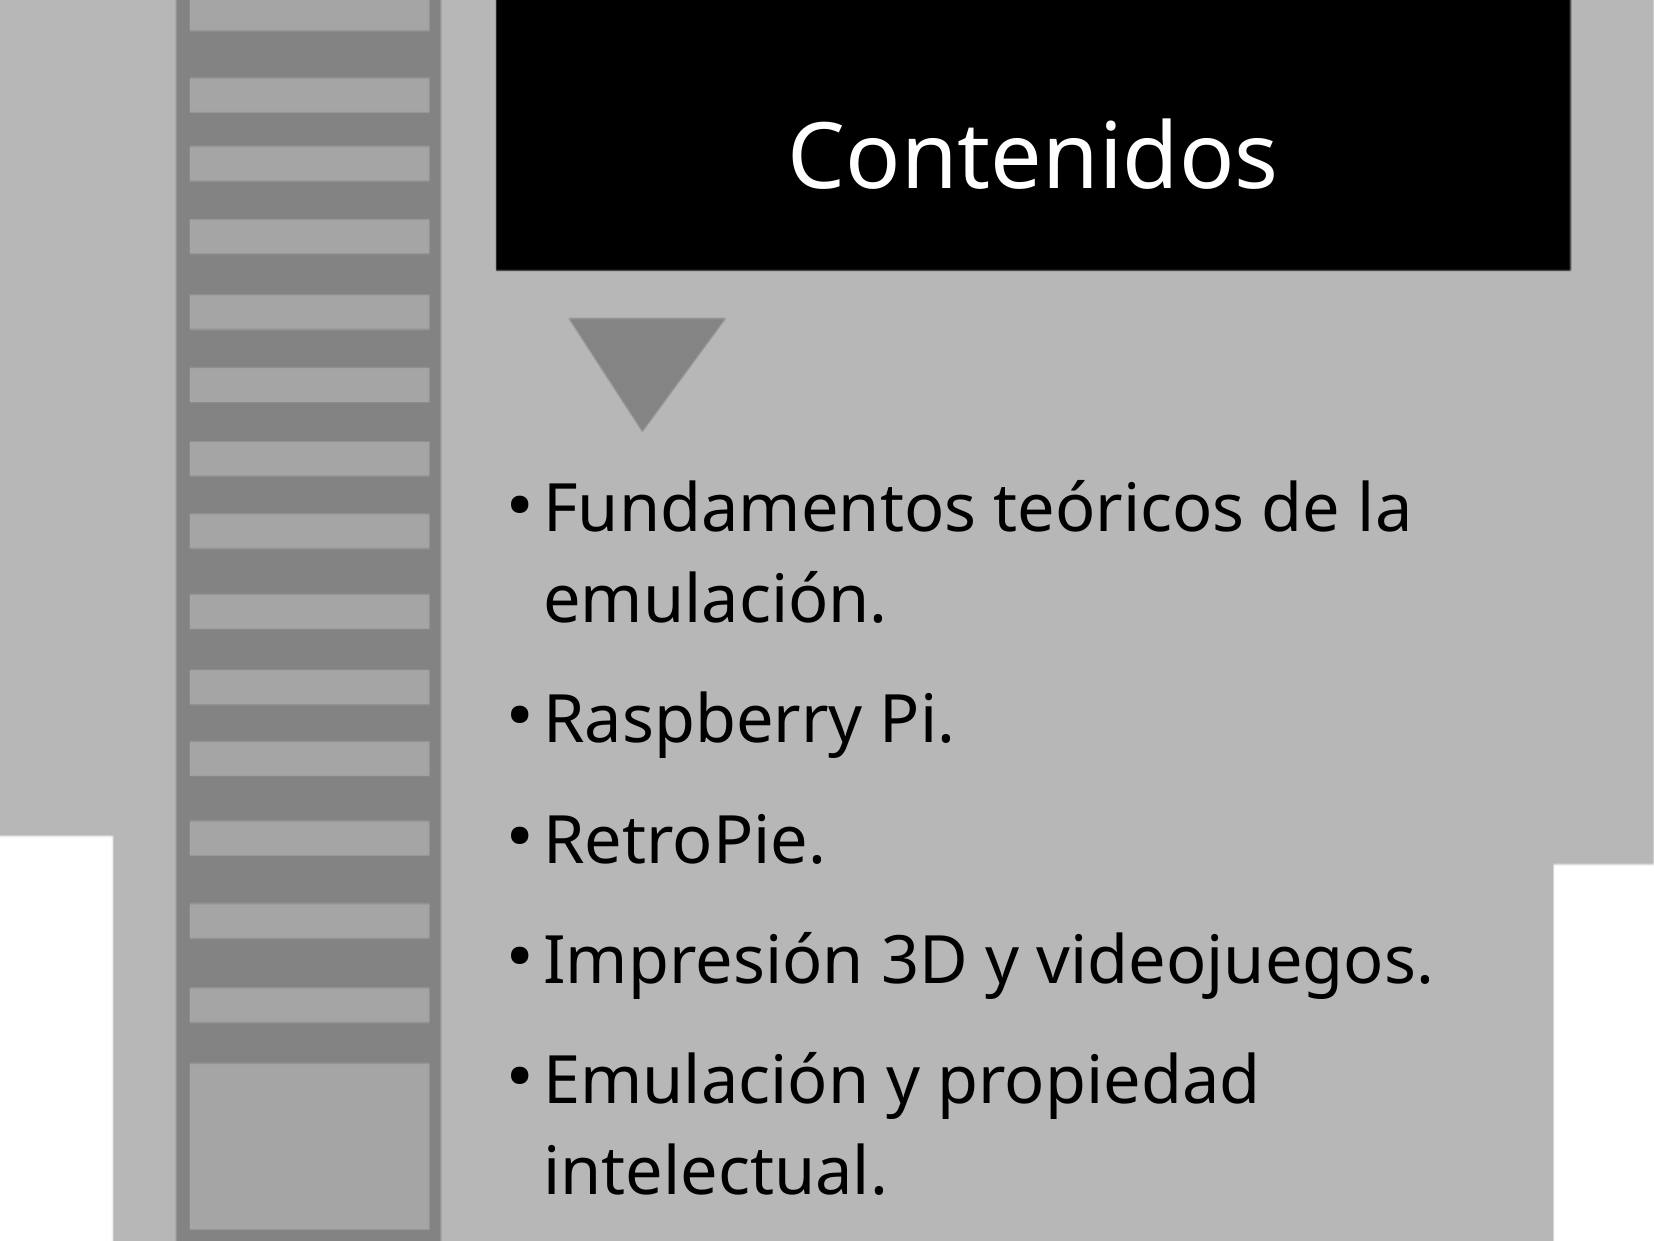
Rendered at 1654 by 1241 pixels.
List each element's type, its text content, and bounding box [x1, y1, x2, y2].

title Contenidos [496, 42, 1571, 264]
list Fundamentos teóricos de la emulación. Raspberry Pi. RetroPie. Impresión 3D y videojuegos. Emulación y propiedad intelectual. [507, 460, 1571, 1128]
picture [0, 0, 1654, 1241]
